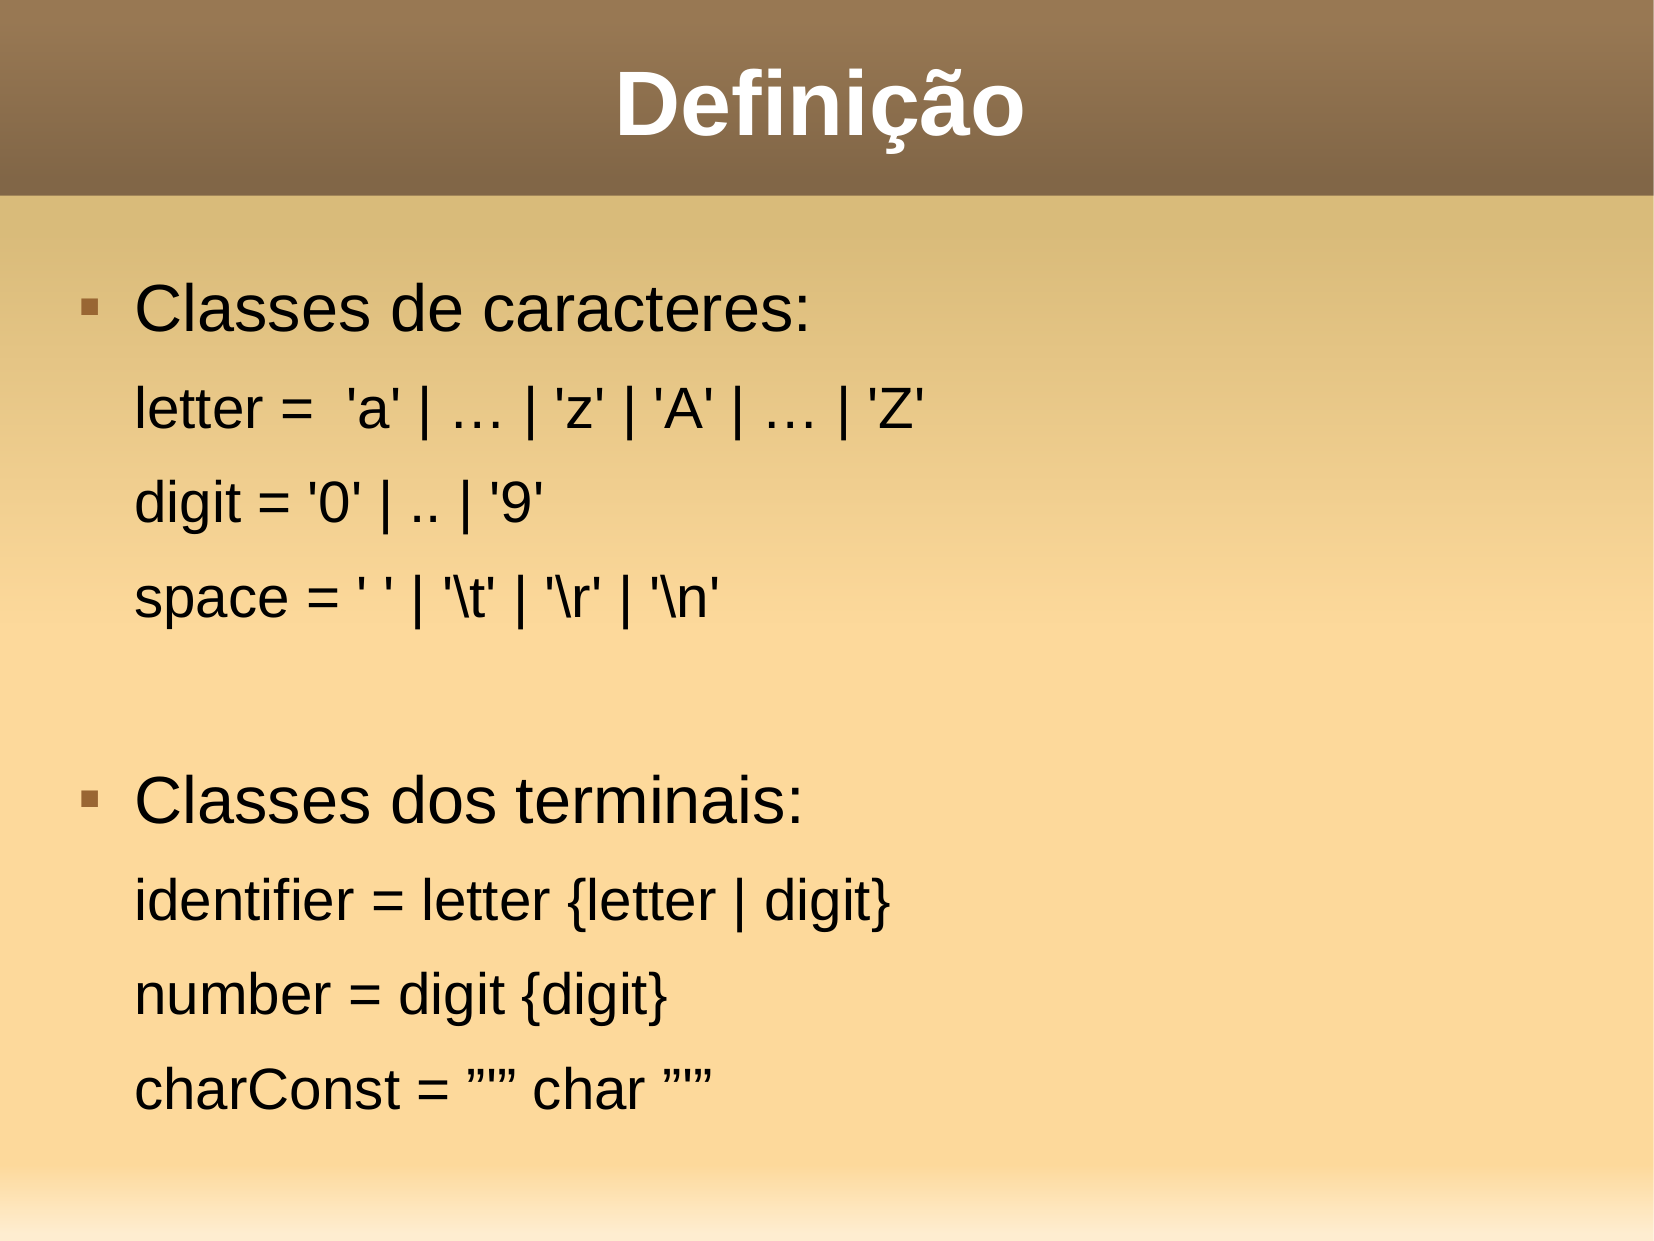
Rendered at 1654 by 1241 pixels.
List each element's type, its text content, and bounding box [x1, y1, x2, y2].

picture [0, 0, 1654, 1241]
list Classes de caracteres: letter = 'a' | … | 'z' | 'A' | … | 'Z' digit = '0' | .. | '9' space = ' ' | '\t' | '\r' | '\n' Classes dos terminais: identifier = letter {letter | digit} number = digit {digit} charConst = ”'” char ”'” [63, 166, 1552, 1122]
title Definição [76, 7, 1565, 200]
